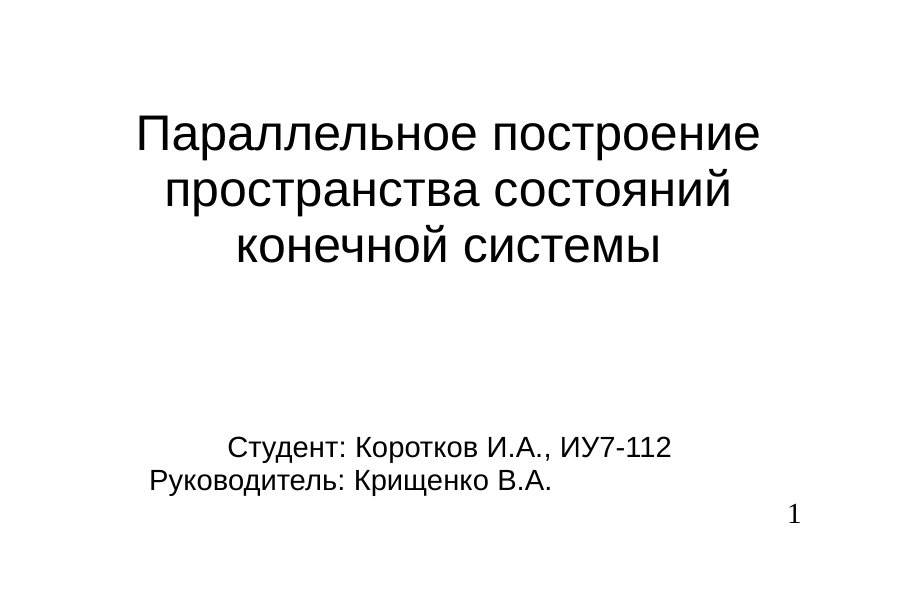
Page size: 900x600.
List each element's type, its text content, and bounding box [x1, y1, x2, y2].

title Параллельное построение пространства состояний конечной системы [96, 105, 801, 273]
subtitle Студент: Коротков И.А., ИУ7-112 Руководитель: Крищенко В.А. [98, 179, 802, 600]
